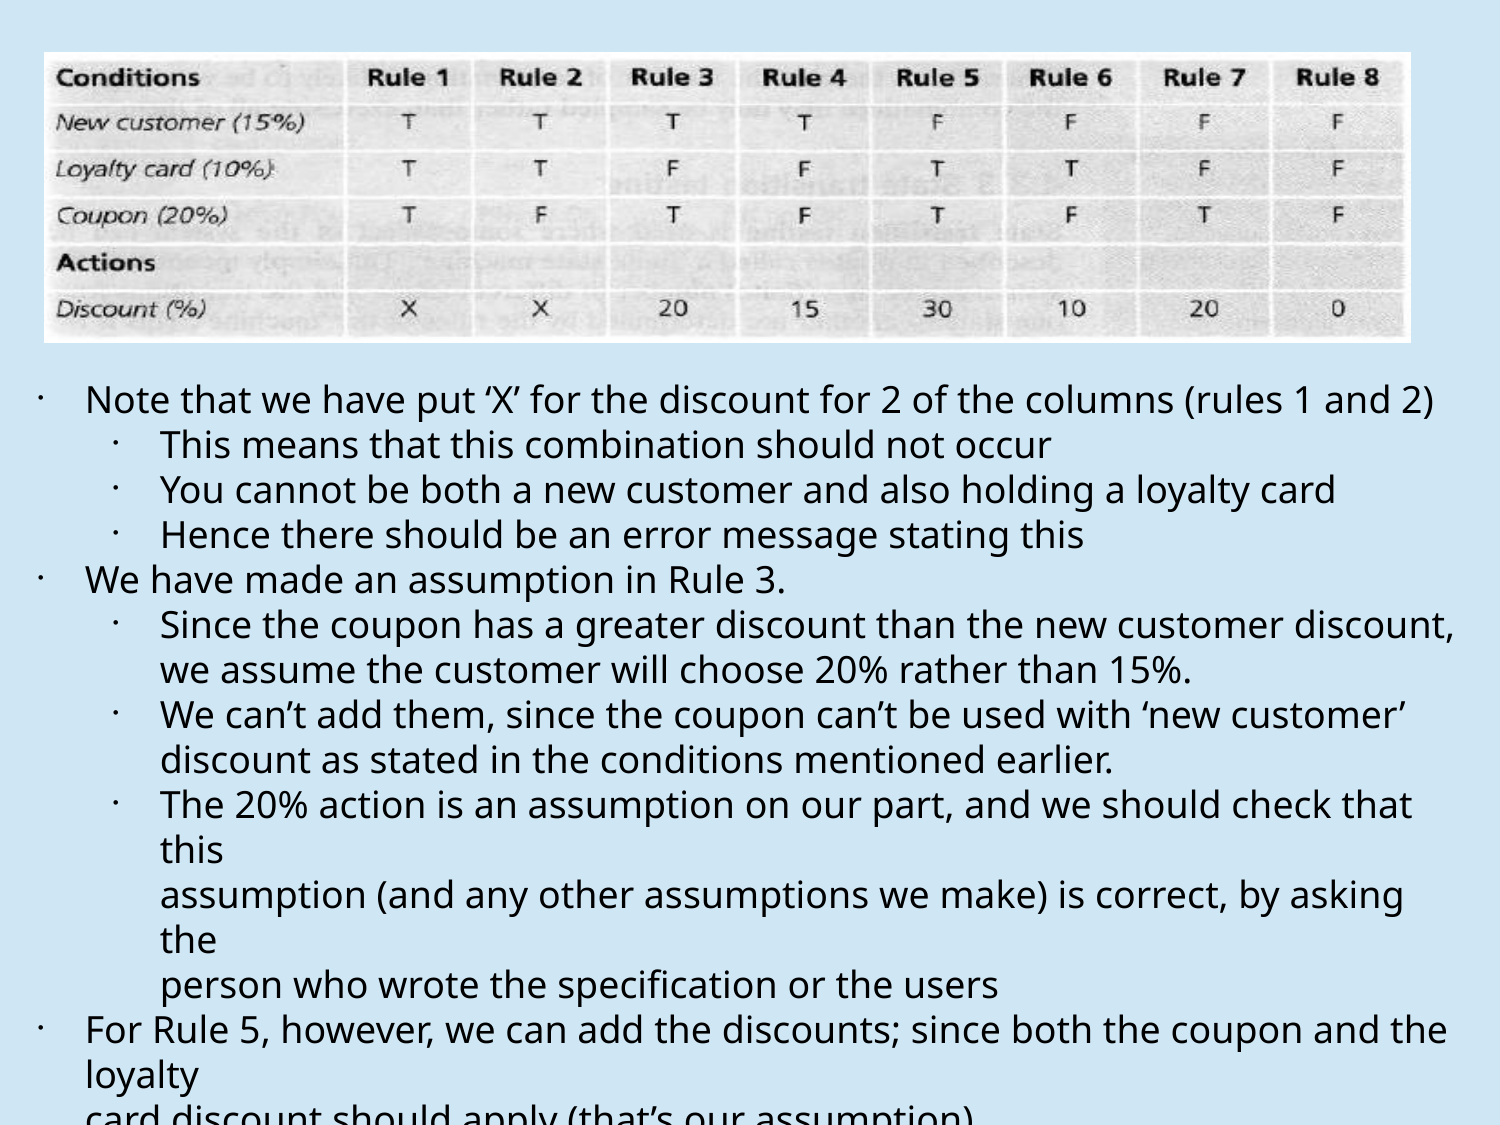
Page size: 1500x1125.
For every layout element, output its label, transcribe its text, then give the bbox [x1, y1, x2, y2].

picture [44, 0, 1411, 368]
text_box Note that we have put ‘X’ for the discount for 2 of the columns (rules 1 and 2) This means that this combination should not occur You cannot be both a new customer and also holding a loyalty card Hence there should be an error message stating this We have made an assumption in Rule 3. Since the coupon has a greater discount than the new customer discount, we assume the customer will choose 20% rather than 15%. We can’t add them, since the coupon can’t be used with ‘new customer’ discount as stated in the conditions mentioned earlier. The 20% action is an assumption on our part, and we should check that this assumption (and any other assumptions we make) is correct, by asking the person who wrote the specification or the users For Rule 5, however, we can add the discounts; since both the coupon and the loyalty card discount should apply (that’s our assumption) Rules 4, 6, & 7 have only 1 type of discount and Rule 8 has no discount, so 0% [23, 368, 1478, 1125]
